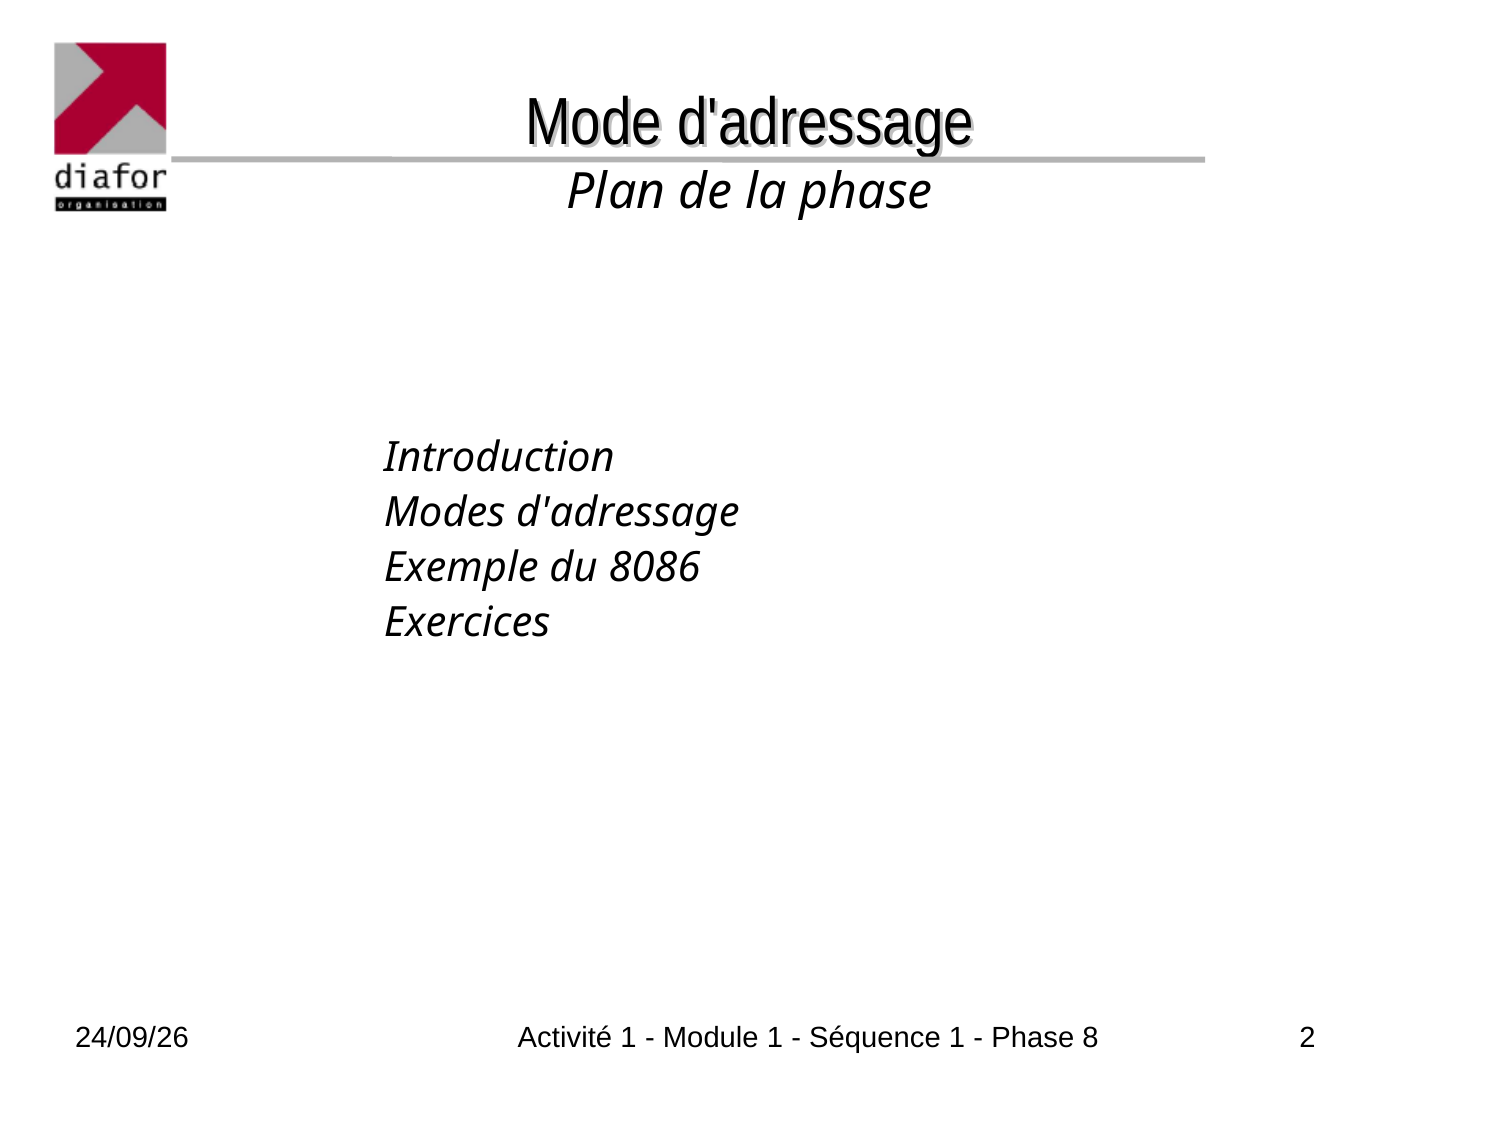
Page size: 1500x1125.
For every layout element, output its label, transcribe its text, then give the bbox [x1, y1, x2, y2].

text_box Activité 1 - Module 1 - Séquence 1 - Phase 8 [324, 1024, 1293, 1096]
text_box [1299, 1024, 1419, 1096]
text_box [75, 1024, 320, 1096]
title Mode d'adressage Plan de la phase [75, 45, 1426, 250]
list Introduction Modes d'adressage Exemple du 8086 Exercices [383, 440, 1300, 810]
